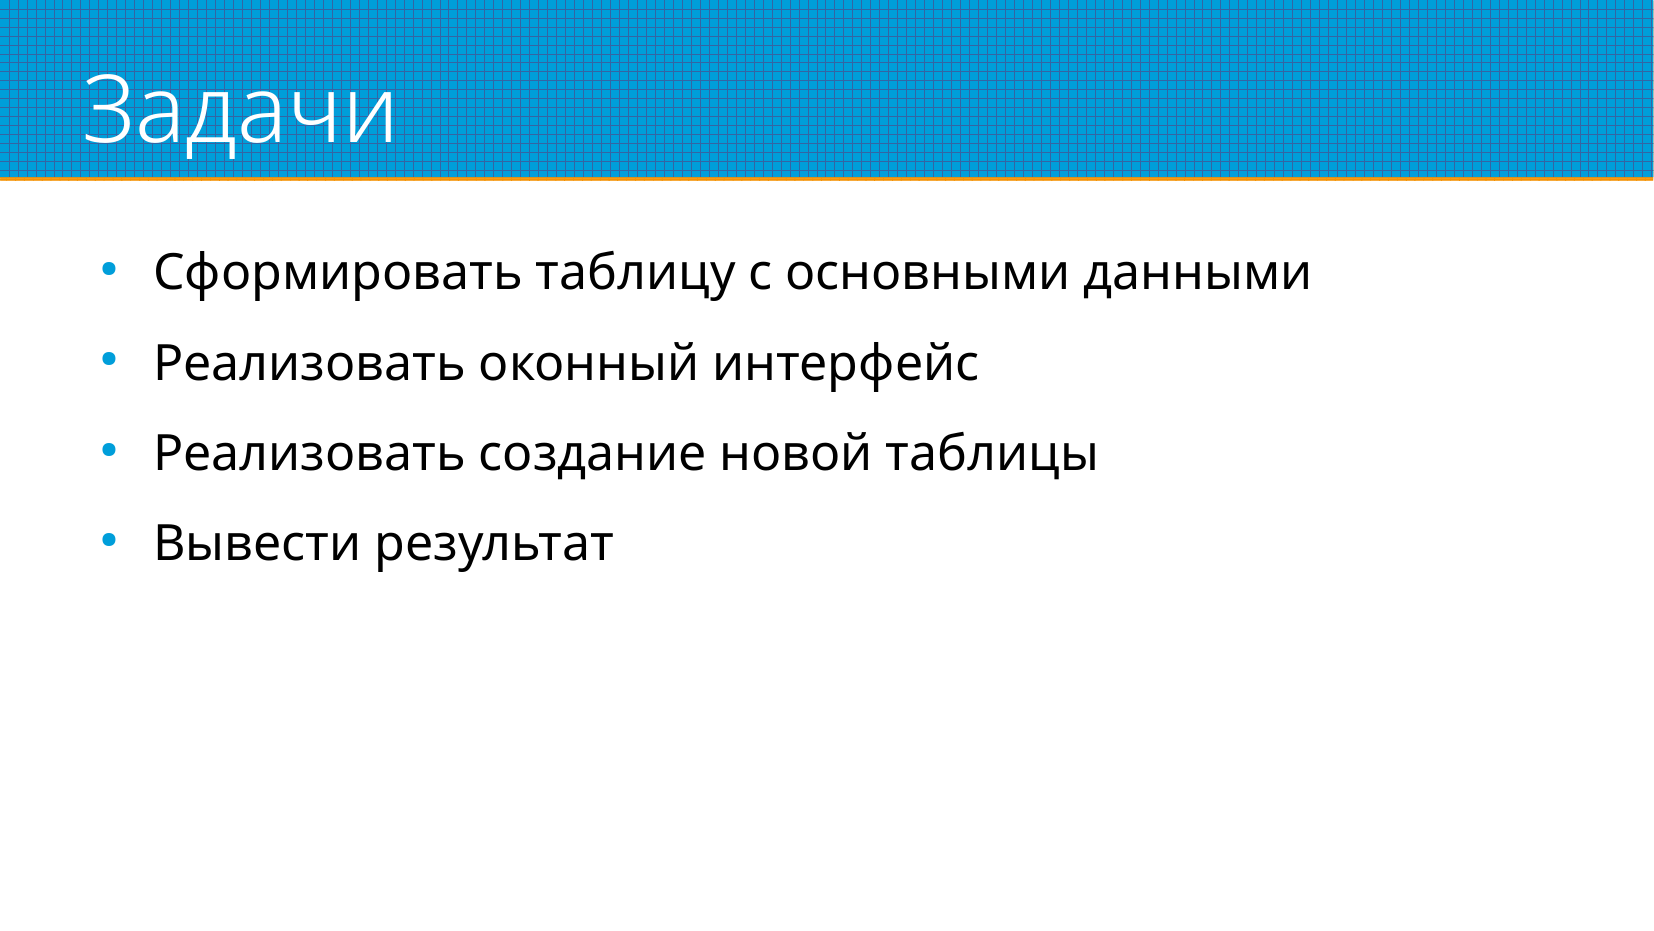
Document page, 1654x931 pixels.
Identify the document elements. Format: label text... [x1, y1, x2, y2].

title Задачи [82, 14, 1571, 171]
list Сформировать таблицу с основными данными Реализовать оконный интерфейс Реализовать создание новой таблицы Вывести результат [82, 236, 1563, 811]
